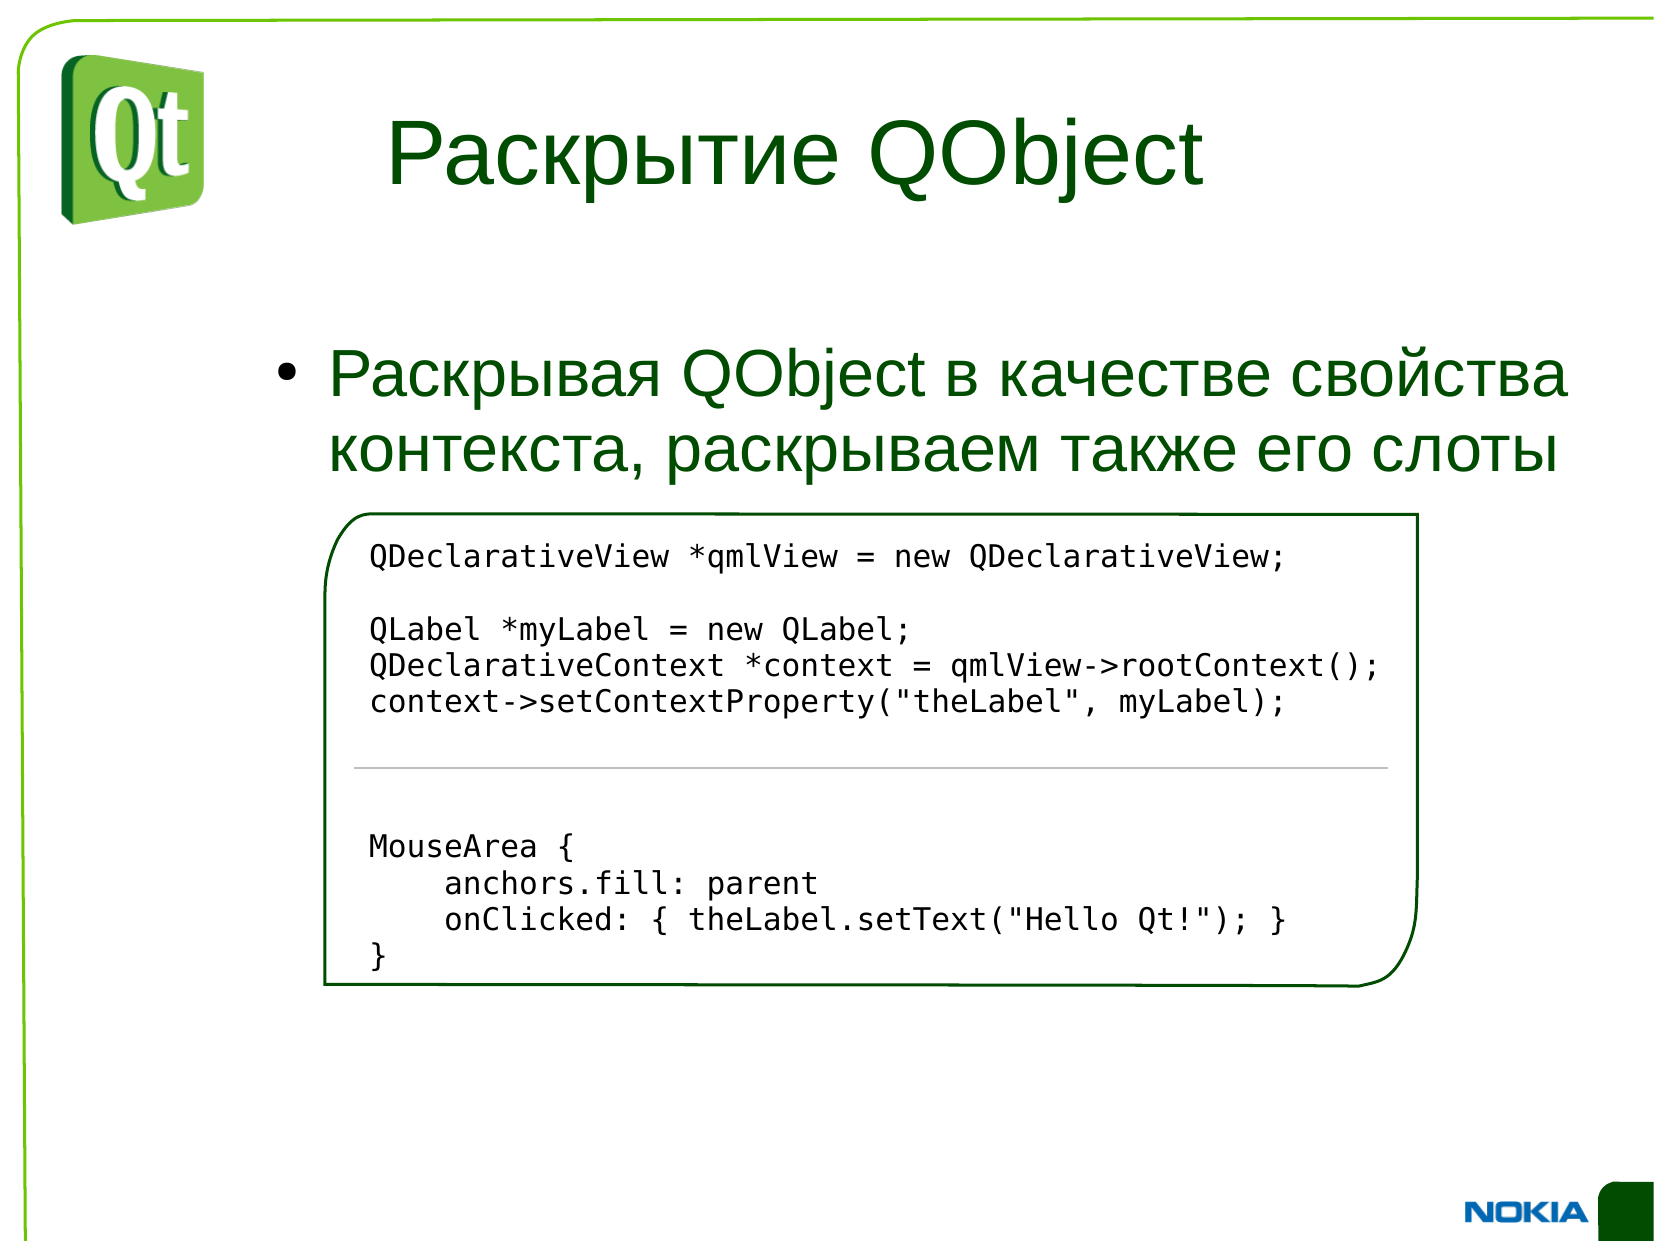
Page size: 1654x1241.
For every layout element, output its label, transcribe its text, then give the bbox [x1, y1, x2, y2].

text_box QDeclarativeView *qmlView = new QDeclarativeView; QLabel *myLabel = new QLabel; QDeclarativeContext *context = qmlView->rootContext(); context->setContextProperty("theLabel", myLabel); MouseArea { anchors.fill: parent onClicked: { theLabel.setText("Hello Qt!"); } } [354, 531, 1415, 982]
picture [1465, 1201, 1589, 1223]
list Раскрывая QObject в качестве свойства контекста, раскрываем также его слоты [257, 336, 1577, 1141]
picture [61, 55, 204, 225]
title Раскрытие QObject [257, 56, 1333, 250]
text_box QDeclarativeView *qmlView = new QDeclarativeView; QLabel *myLabel = new QLabel; QDeclarativeContext *context = qmlView->rootContext(); context->setContextProperty("theLabel", myLabel); MouseArea { anchors.fill: parent onClicked: { theLabel.setText("Hello Qt!"); } } [1383, 531, 1536, 982]
